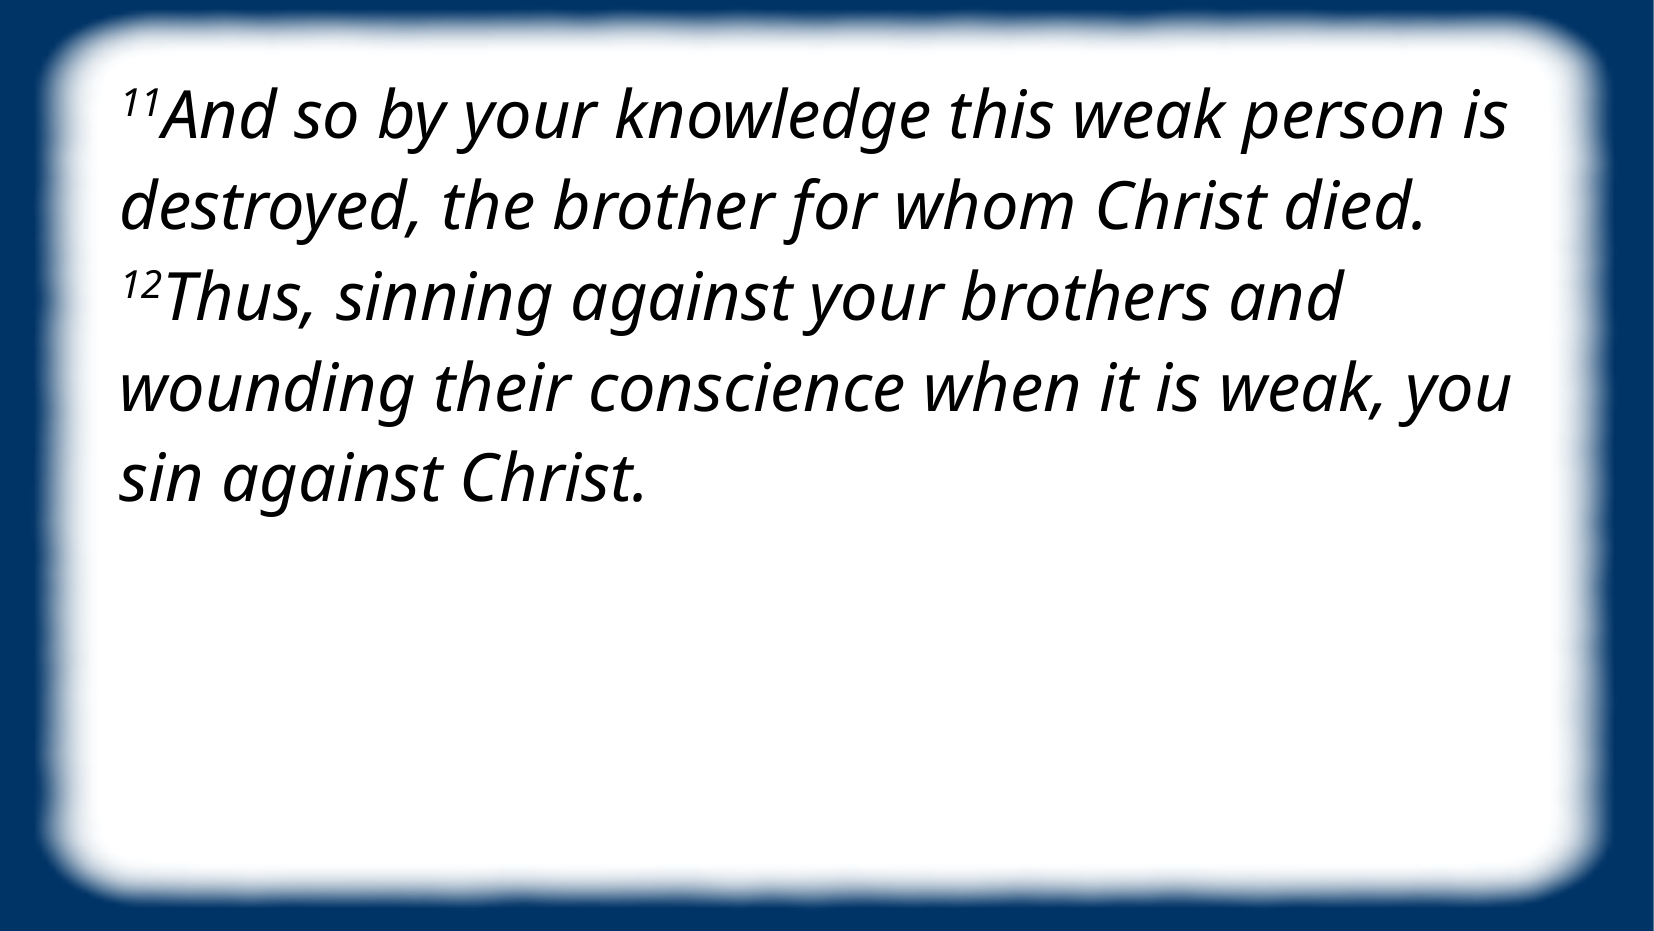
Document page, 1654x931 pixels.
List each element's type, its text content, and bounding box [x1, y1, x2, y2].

text_box 11And so by your knowledge this weak person is destroyed, the brother for whom Christ died. 12Thus, sinning against your brothers and wounding their conscience when it is weak, you sin against Christ. [105, 60, 1561, 526]
picture [0, 0, 1654, 931]
